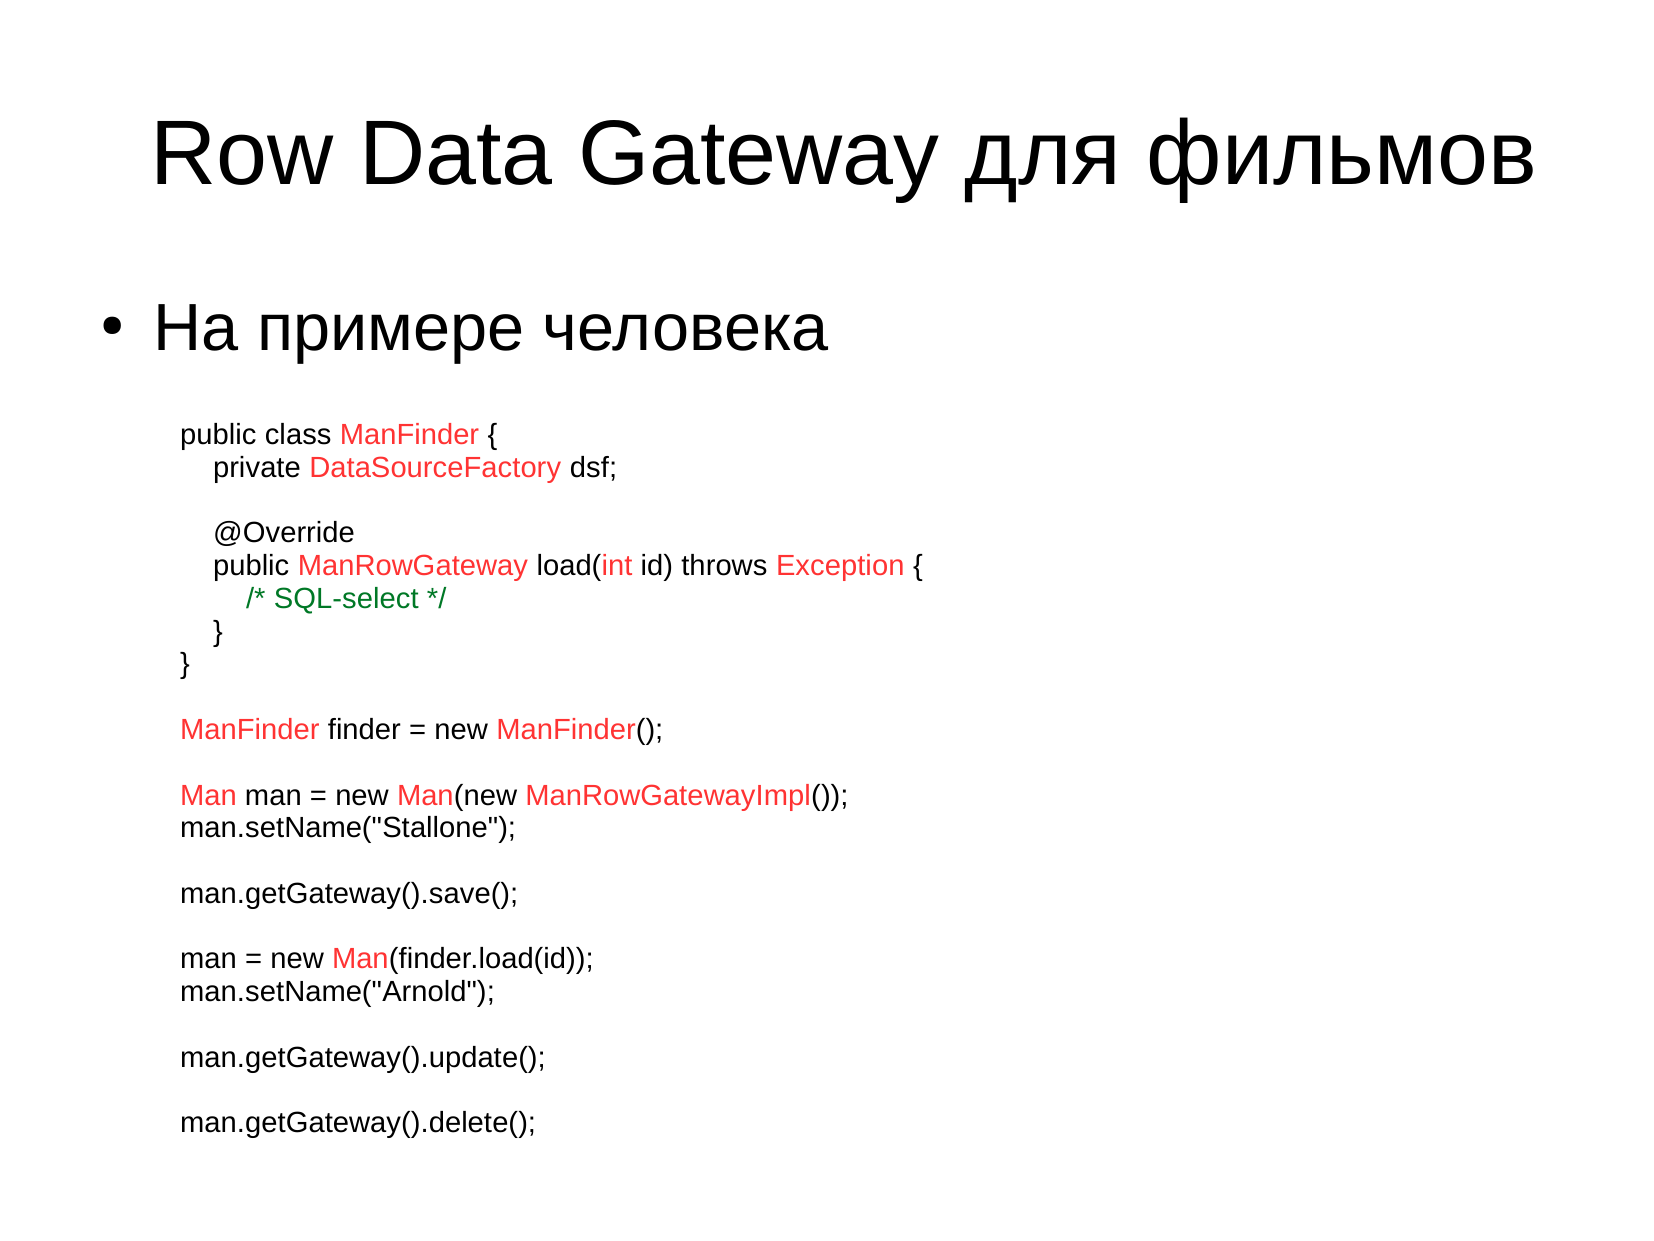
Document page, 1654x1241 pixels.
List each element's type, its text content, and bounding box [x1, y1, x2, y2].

text_box public class ManFinder { private DataSourceFactory dsf; @Override public ManRowGateway load(int id) throws Exception { /* SQL-select */ } } ManFinder finder = new ManFinder(); Man man = new Man(new ManRowGatewayImpl()); man.setName("Stallone"); man.getGateway().save(); man = new Man(finder.load(id)); man.setName("Arnold"); man.getGateway().update(); man.getGateway().delete(); [165, 377, 1144, 1241]
title Row Data Gateway для фильмов [82, 49, 1571, 257]
list На примере человека [82, 290, 1571, 1010]
